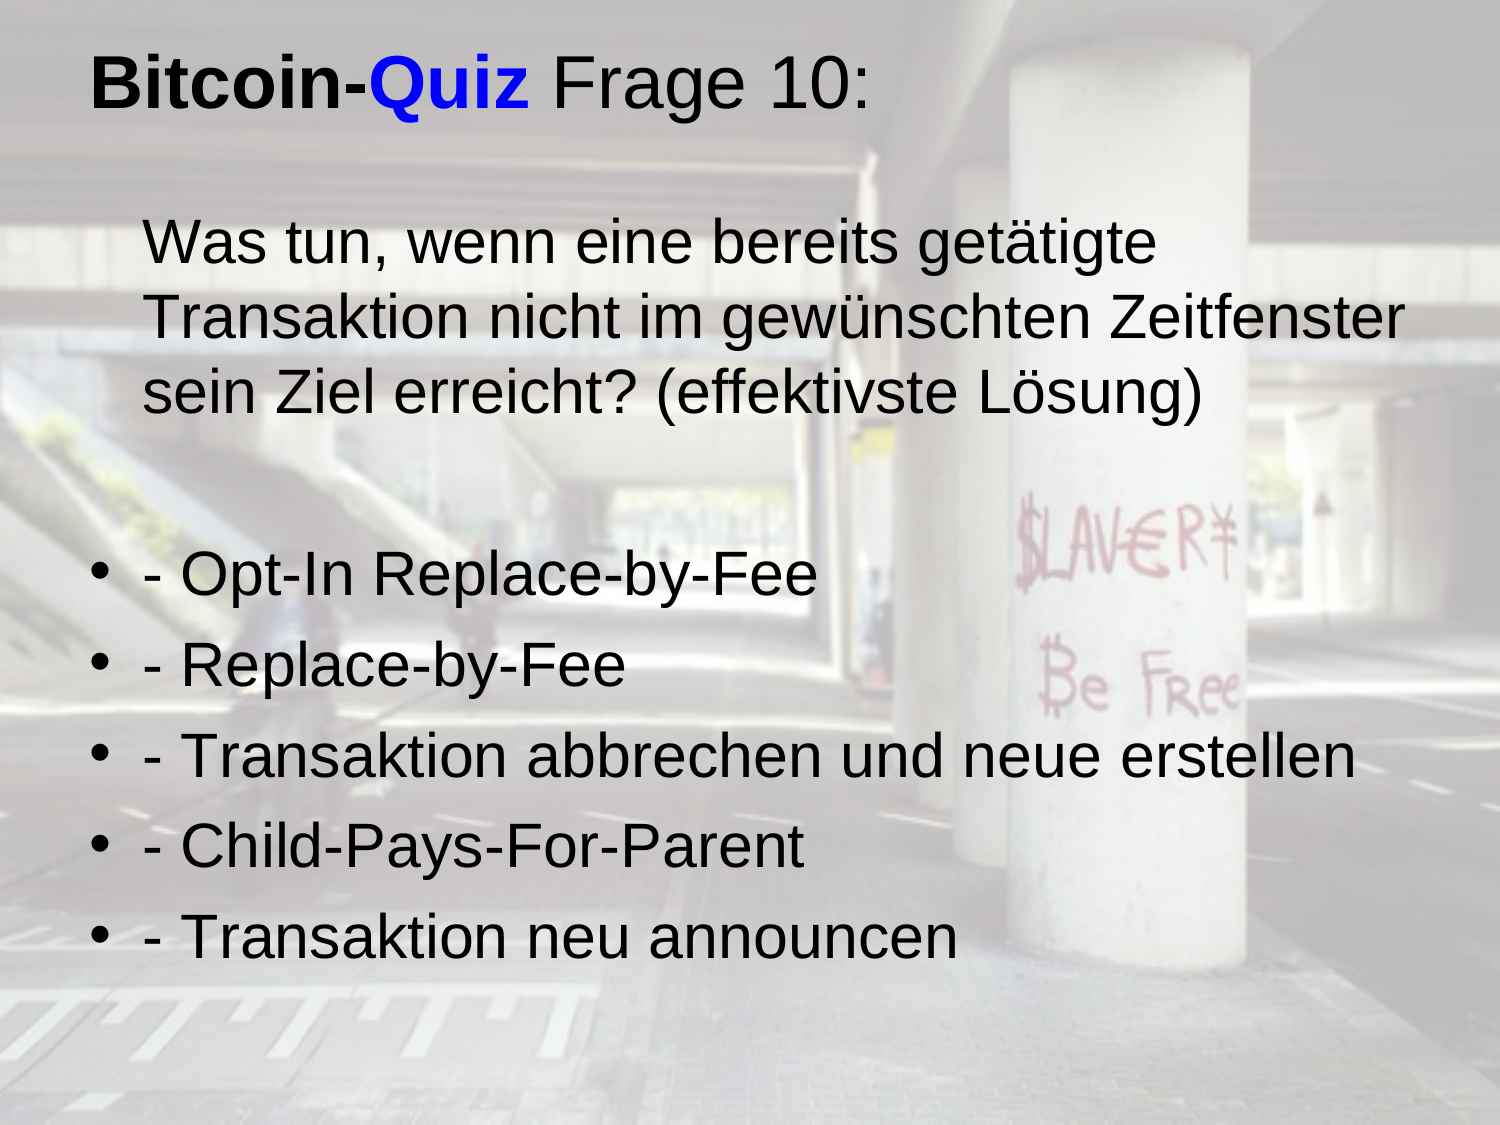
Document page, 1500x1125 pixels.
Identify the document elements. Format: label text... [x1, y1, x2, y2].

list Was tun, wenn eine bereits getätigte Transaktion nicht im gewünschten Zeitfenster sein Ziel erreicht? (effektivste Lösung) - Opt-In Replace-by-Fee - Replace-by-Fee - Transaktion abbrechen und neue erstellen - Child-Pays-For-Parent - Transaktion neu announcen [75, 192, 1426, 1006]
title Bitcoin-Quiz Frage 10: [75, 26, 1426, 132]
